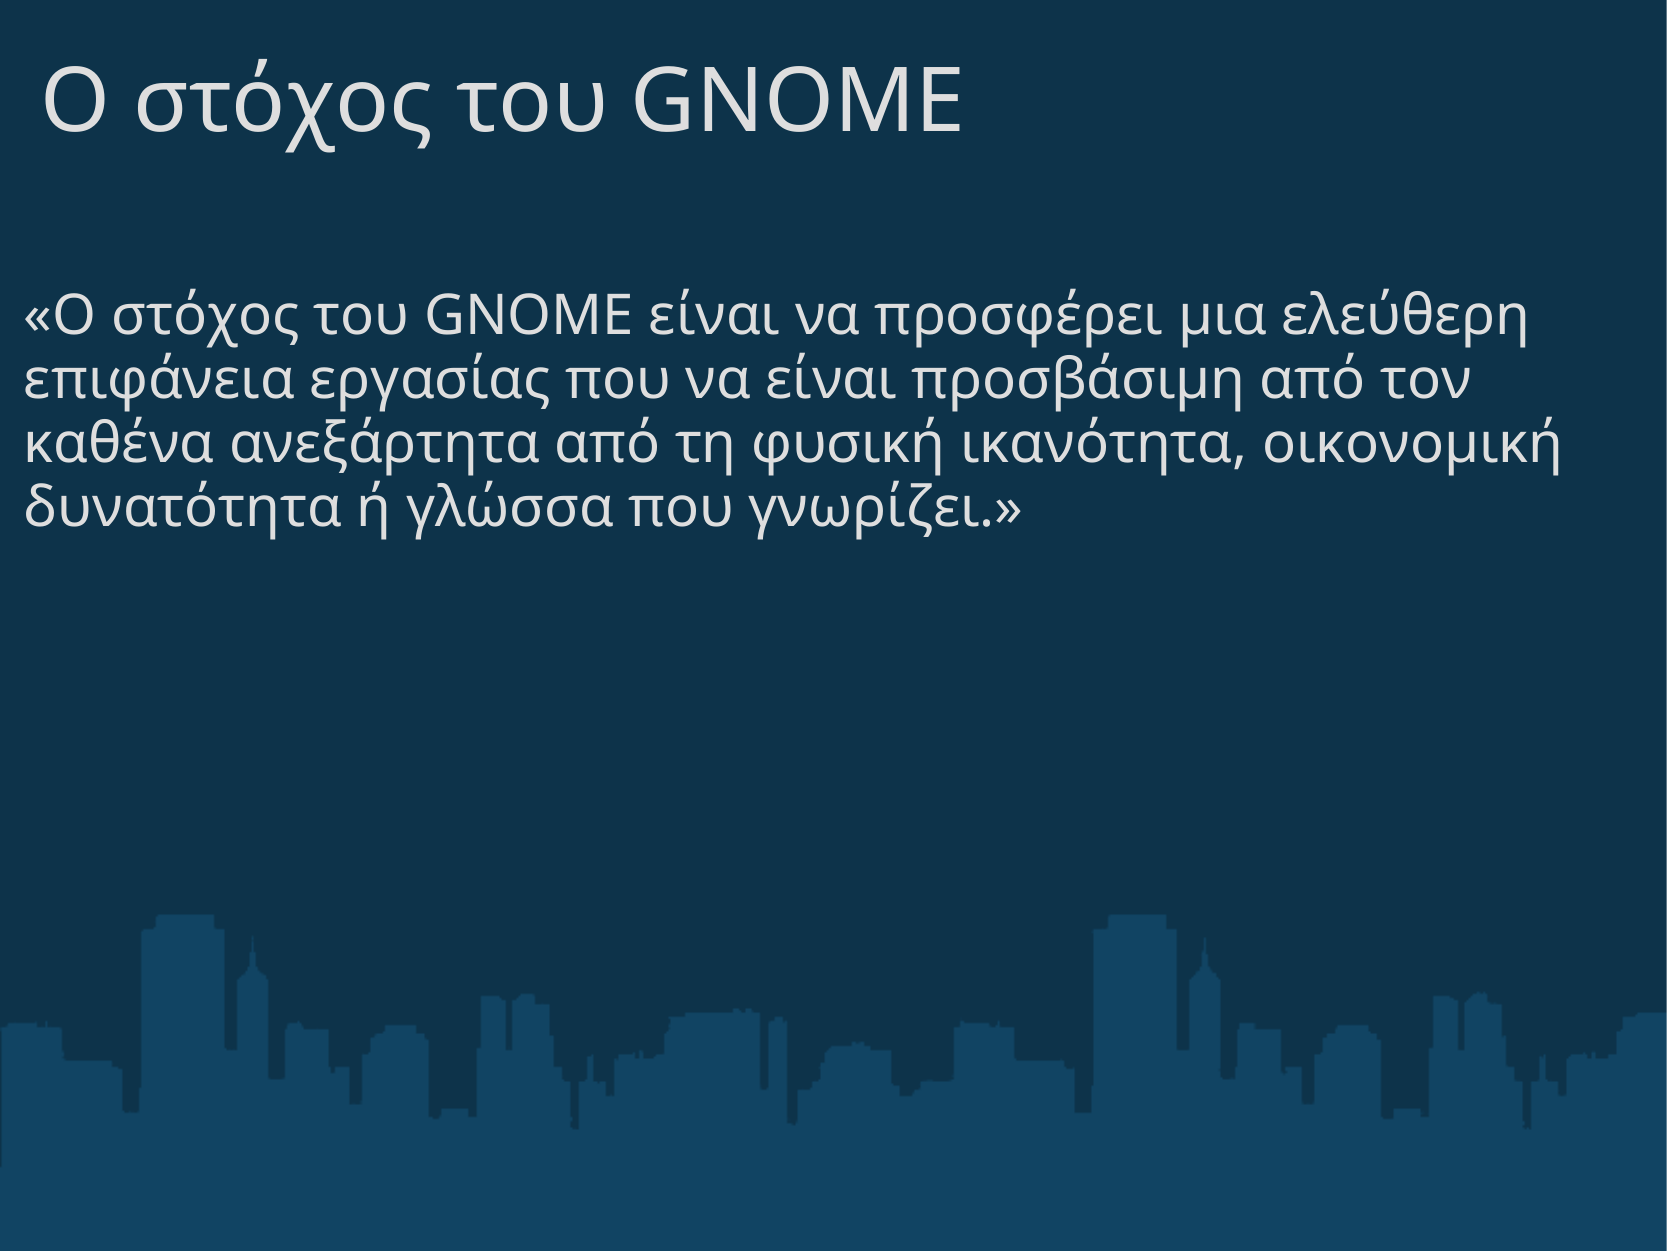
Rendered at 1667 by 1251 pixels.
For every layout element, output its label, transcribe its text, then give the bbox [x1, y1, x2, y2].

picture [0, 0, 1667, 1251]
list «Ο στόχος του GNOME είναι να προσφέρει μια ελεύθερη επιφάνεια εργασίας που να είναι προσβάσιμη από τον καθένα ανεξάρτητα από τη φυσική ικανότητα, οικονομική δυνατότητα ή γλώσσα που γνωρίζει.» [23, 283, 1610, 1185]
title Ο στόχος του GNOME [40, 50, 1627, 201]
